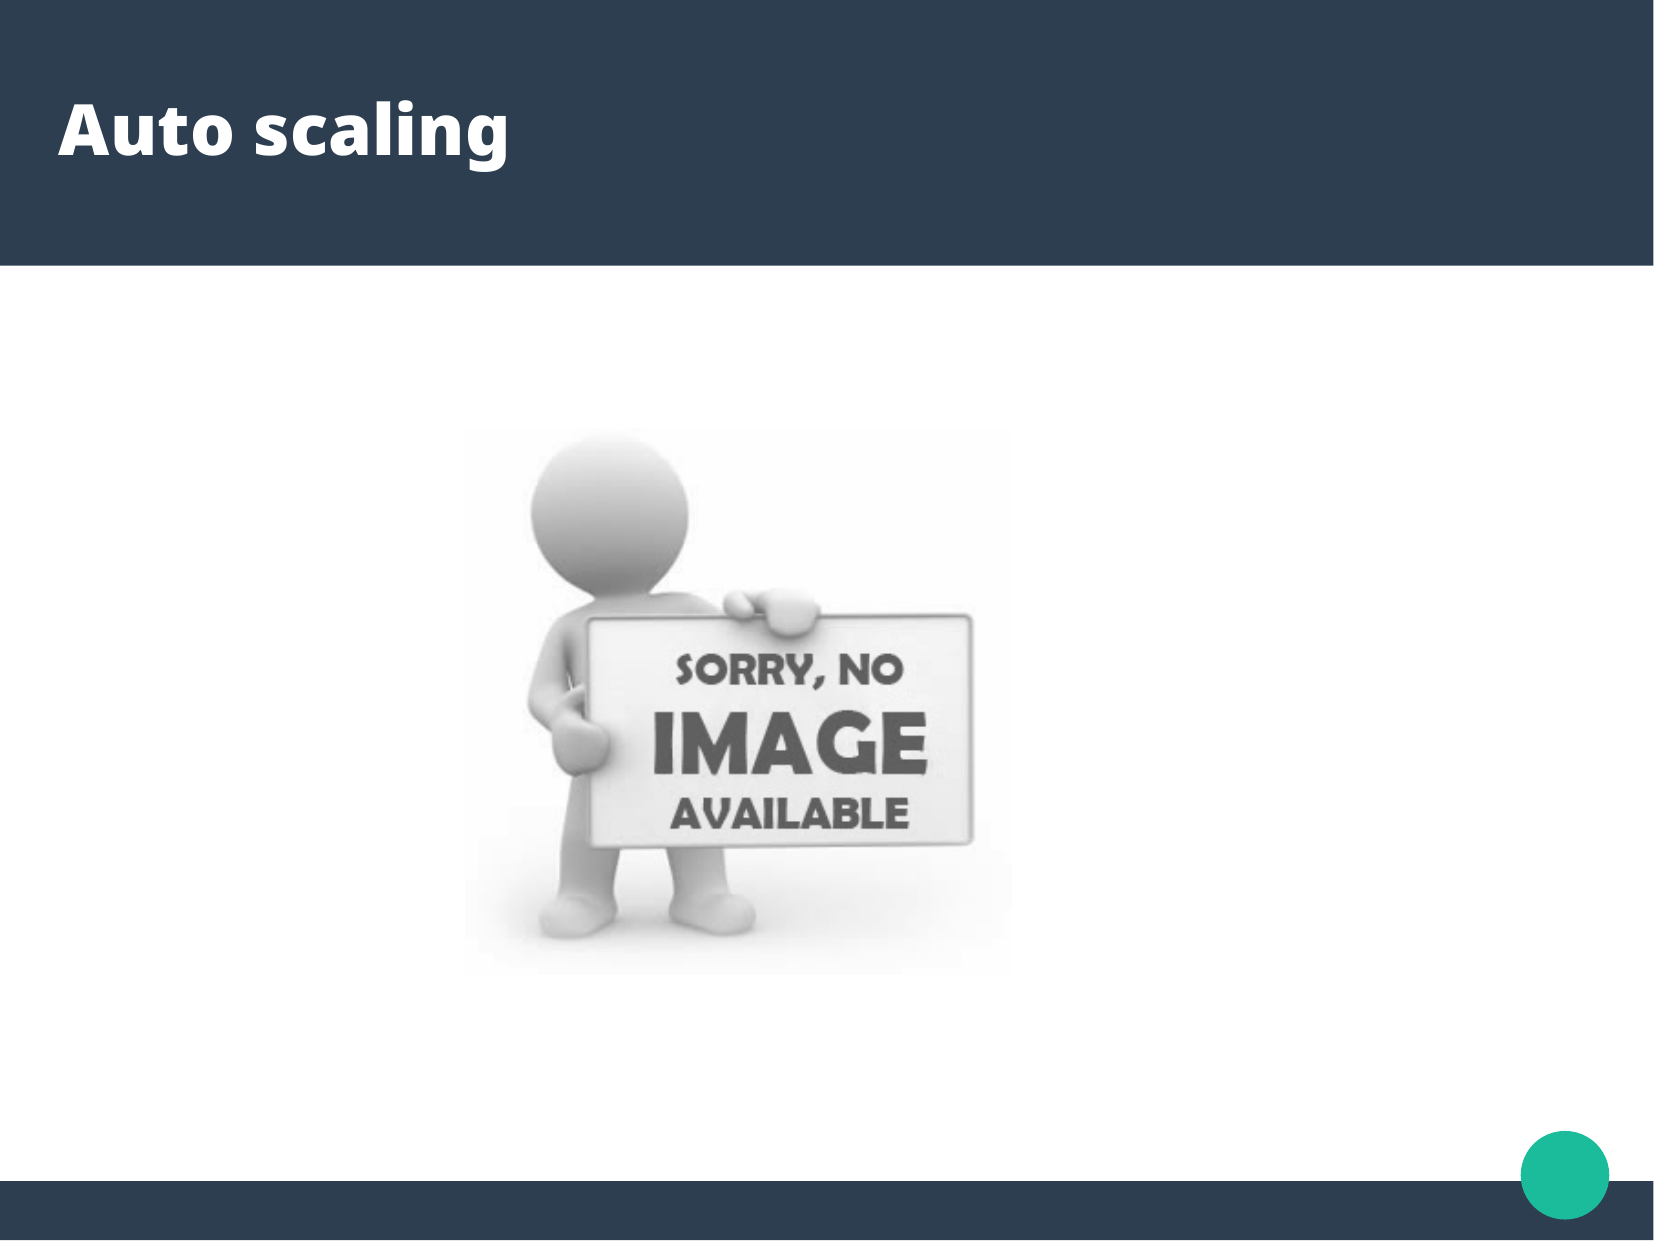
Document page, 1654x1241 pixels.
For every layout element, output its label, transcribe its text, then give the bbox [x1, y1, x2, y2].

picture [465, 428, 1012, 976]
title Auto scaling [59, 49, 1595, 207]
